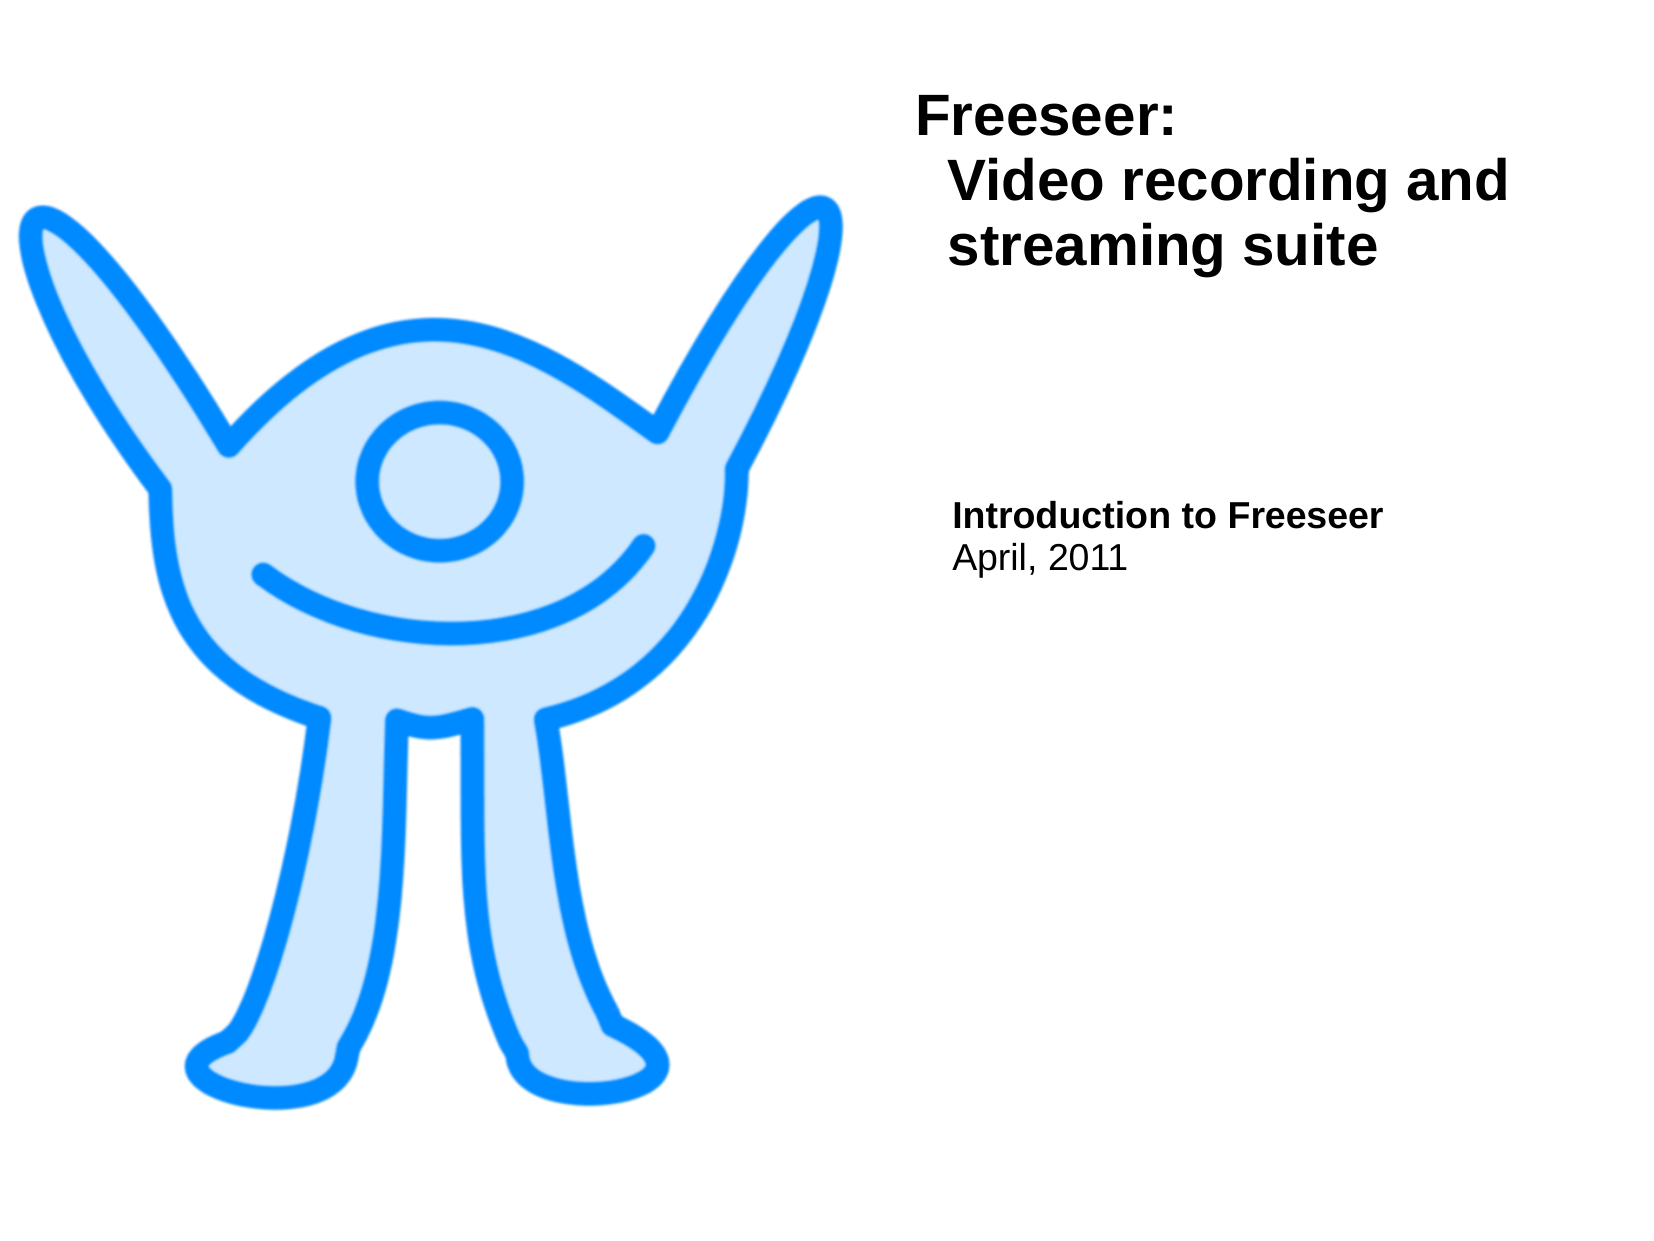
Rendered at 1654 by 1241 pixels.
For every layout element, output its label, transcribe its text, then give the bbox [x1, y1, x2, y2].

text_box Freeseer: Video recording and streaming suite [900, 75, 1614, 301]
text_box Introduction to Freeseer April, 2011 [937, 487, 1538, 587]
picture [0, 112, 863, 1241]
